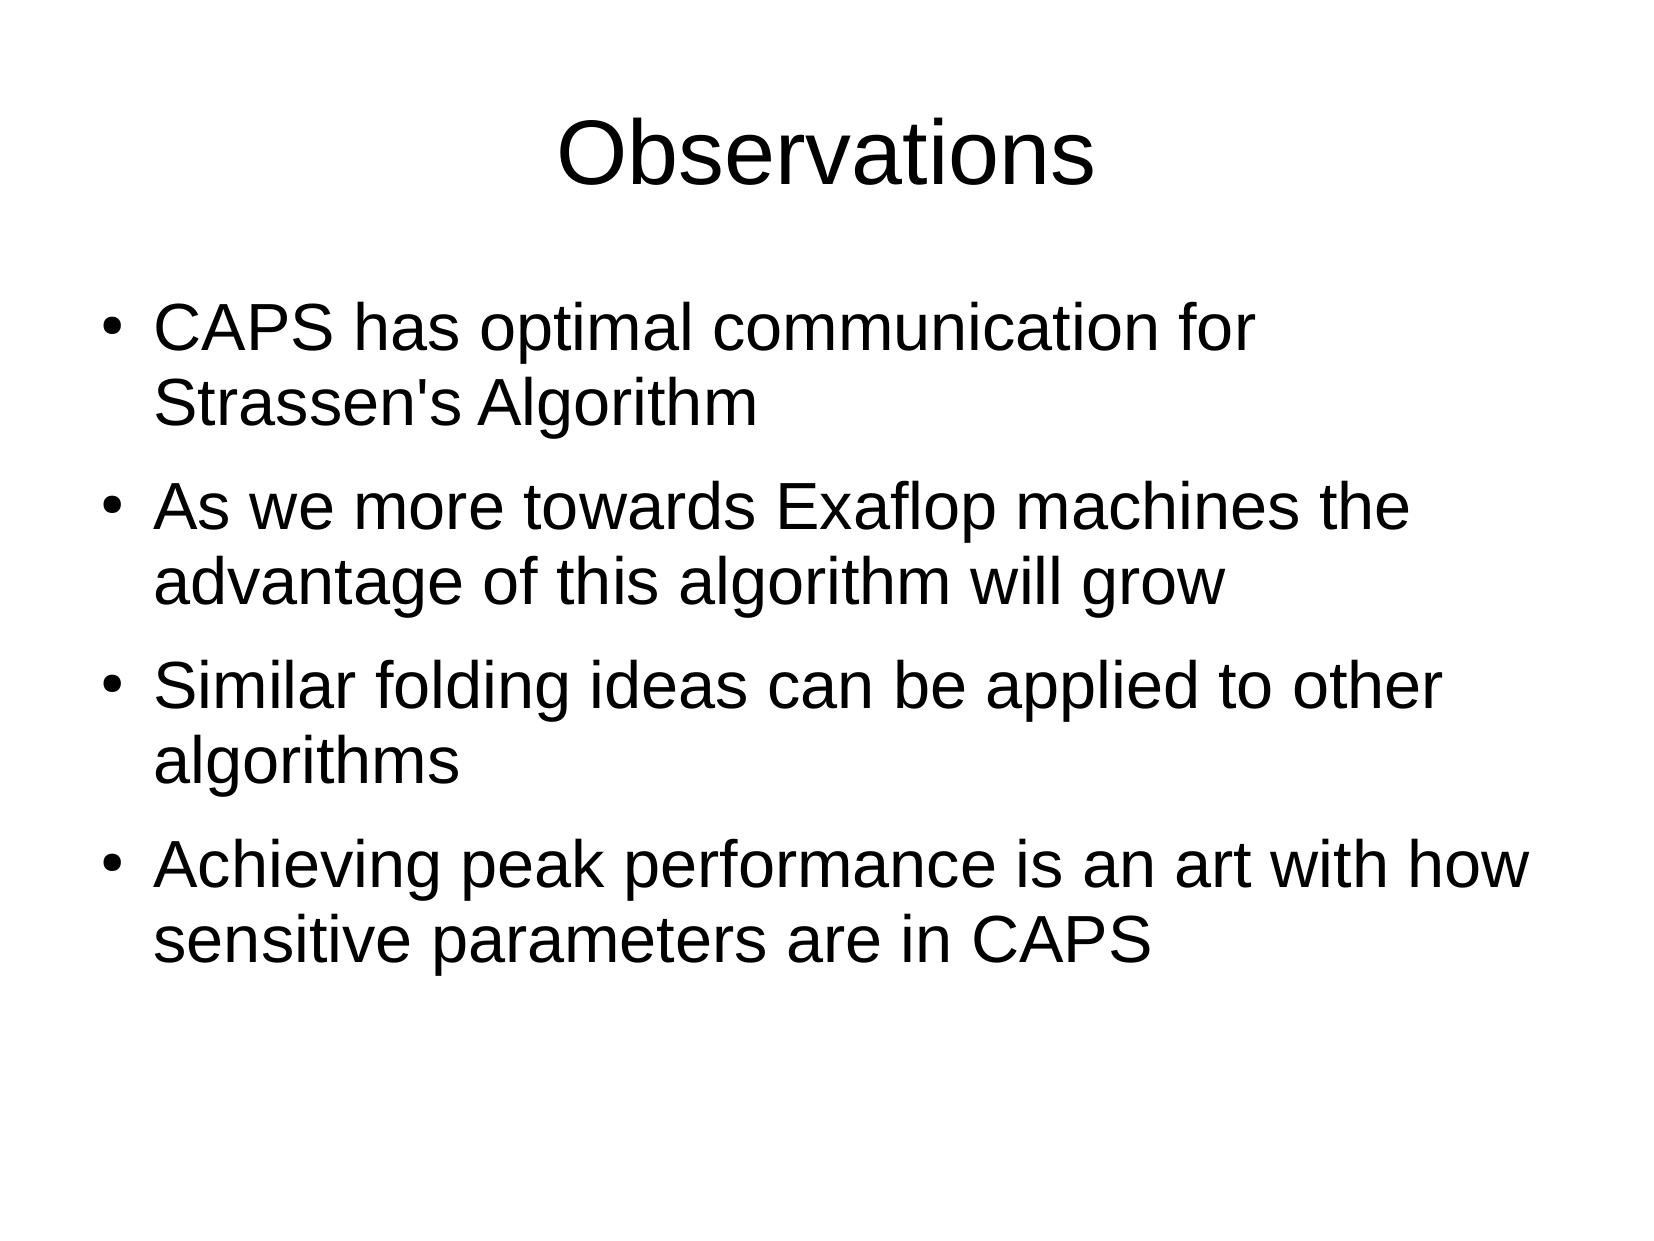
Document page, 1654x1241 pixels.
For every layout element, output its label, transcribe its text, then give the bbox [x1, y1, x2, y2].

title Observations [82, 49, 1571, 257]
list CAPS has optimal communication for Strassen's Algorithm As we more towards Exaflop machines the advantage of this algorithm will grow Similar folding ideas can be applied to other algorithms Achieving peak performance is an art with how sensitive parameters are in CAPS [82, 290, 1571, 1096]
